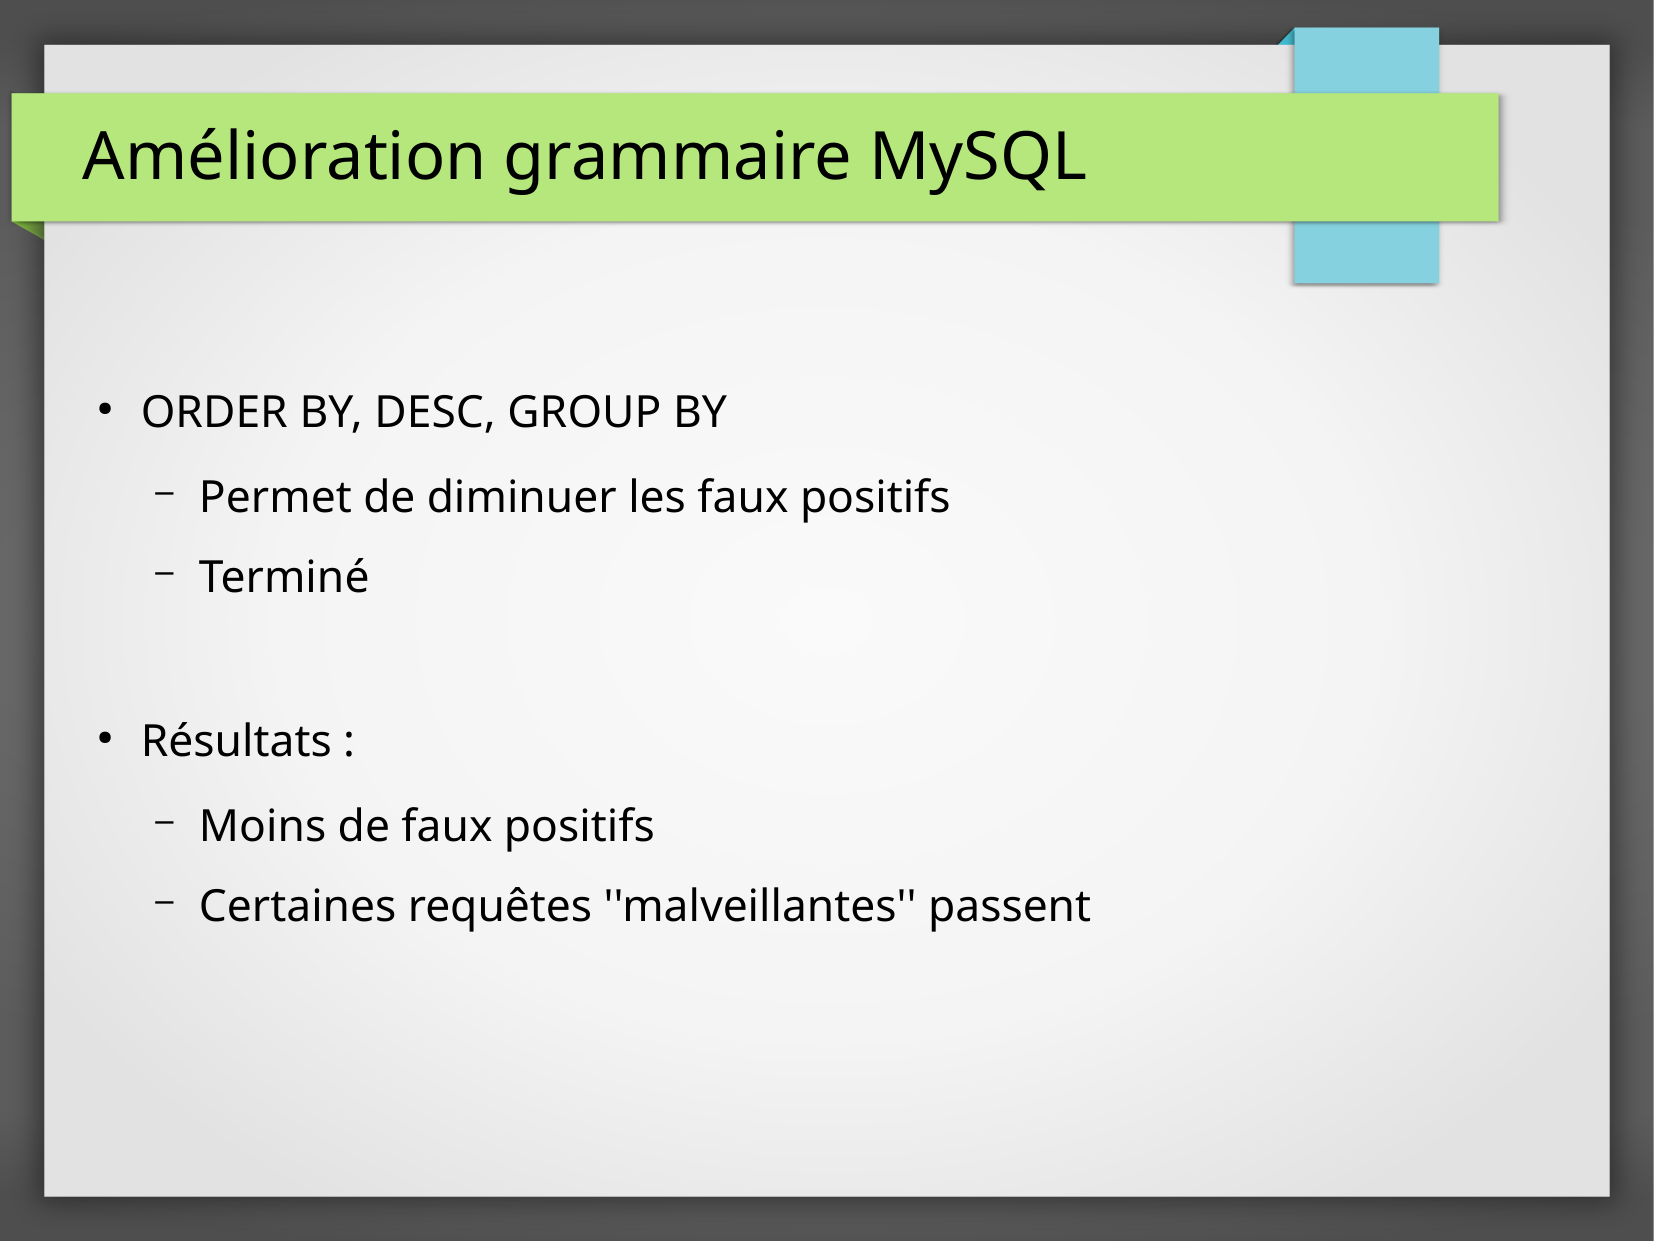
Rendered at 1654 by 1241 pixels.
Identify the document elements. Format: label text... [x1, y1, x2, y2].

picture [0, 0, 1654, 1241]
list ORDER BY, DESC, GROUP BY Permet de diminuer les faux positifs Terminé Résultats : Moins de faux positifs Certaines requêtes ''malveillantes'' passent [82, 295, 1571, 1015]
title Amélioration grammaire MySQL [82, 94, 1264, 213]
